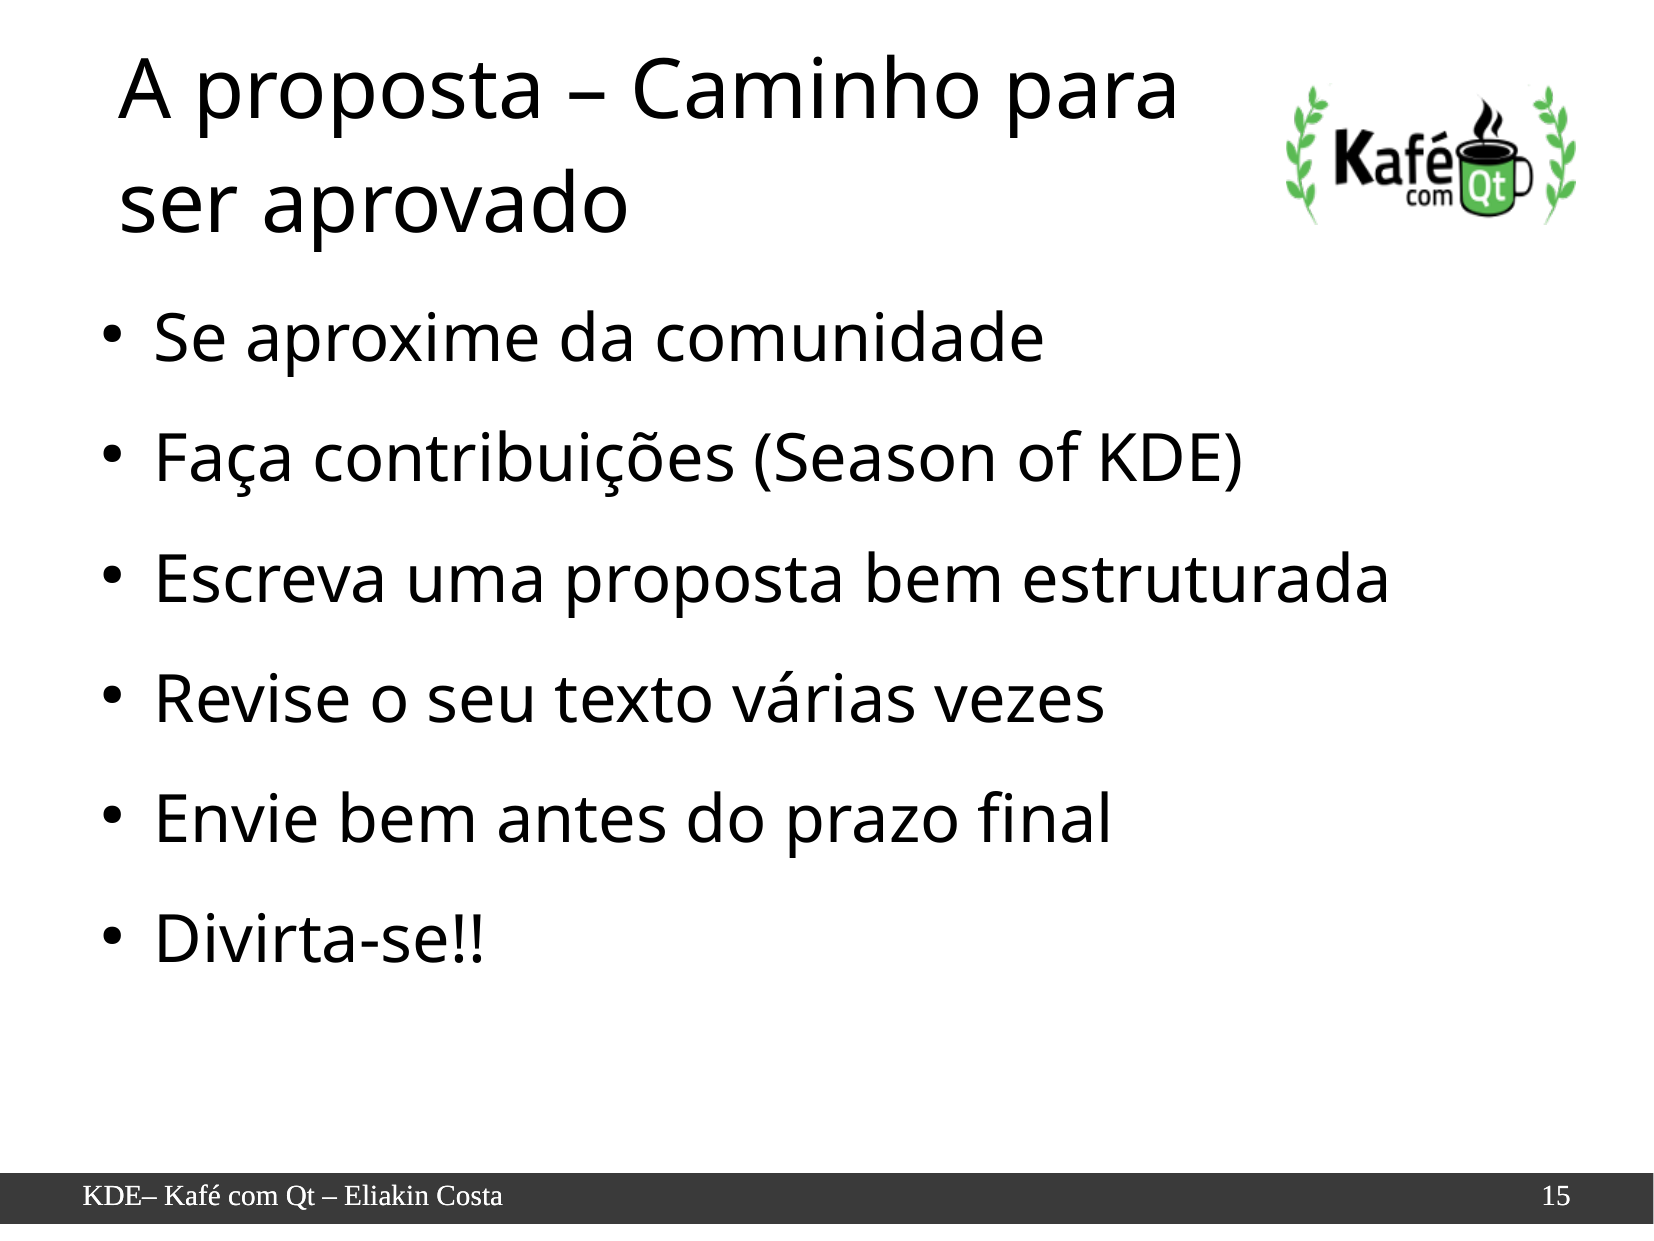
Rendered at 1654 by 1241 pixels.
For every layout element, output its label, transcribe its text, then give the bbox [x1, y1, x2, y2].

picture [1286, 83, 1576, 225]
list Se aproxime da comunidade Faça contribuições (Season of KDE) Escreva uma proposta bem estruturada Revise o seu texto várias vezes Envie bem antes do prazo final Divirta-se!! [82, 290, 1571, 1156]
title A proposta – Caminho para ser aprovado [82, 30, 1276, 257]
